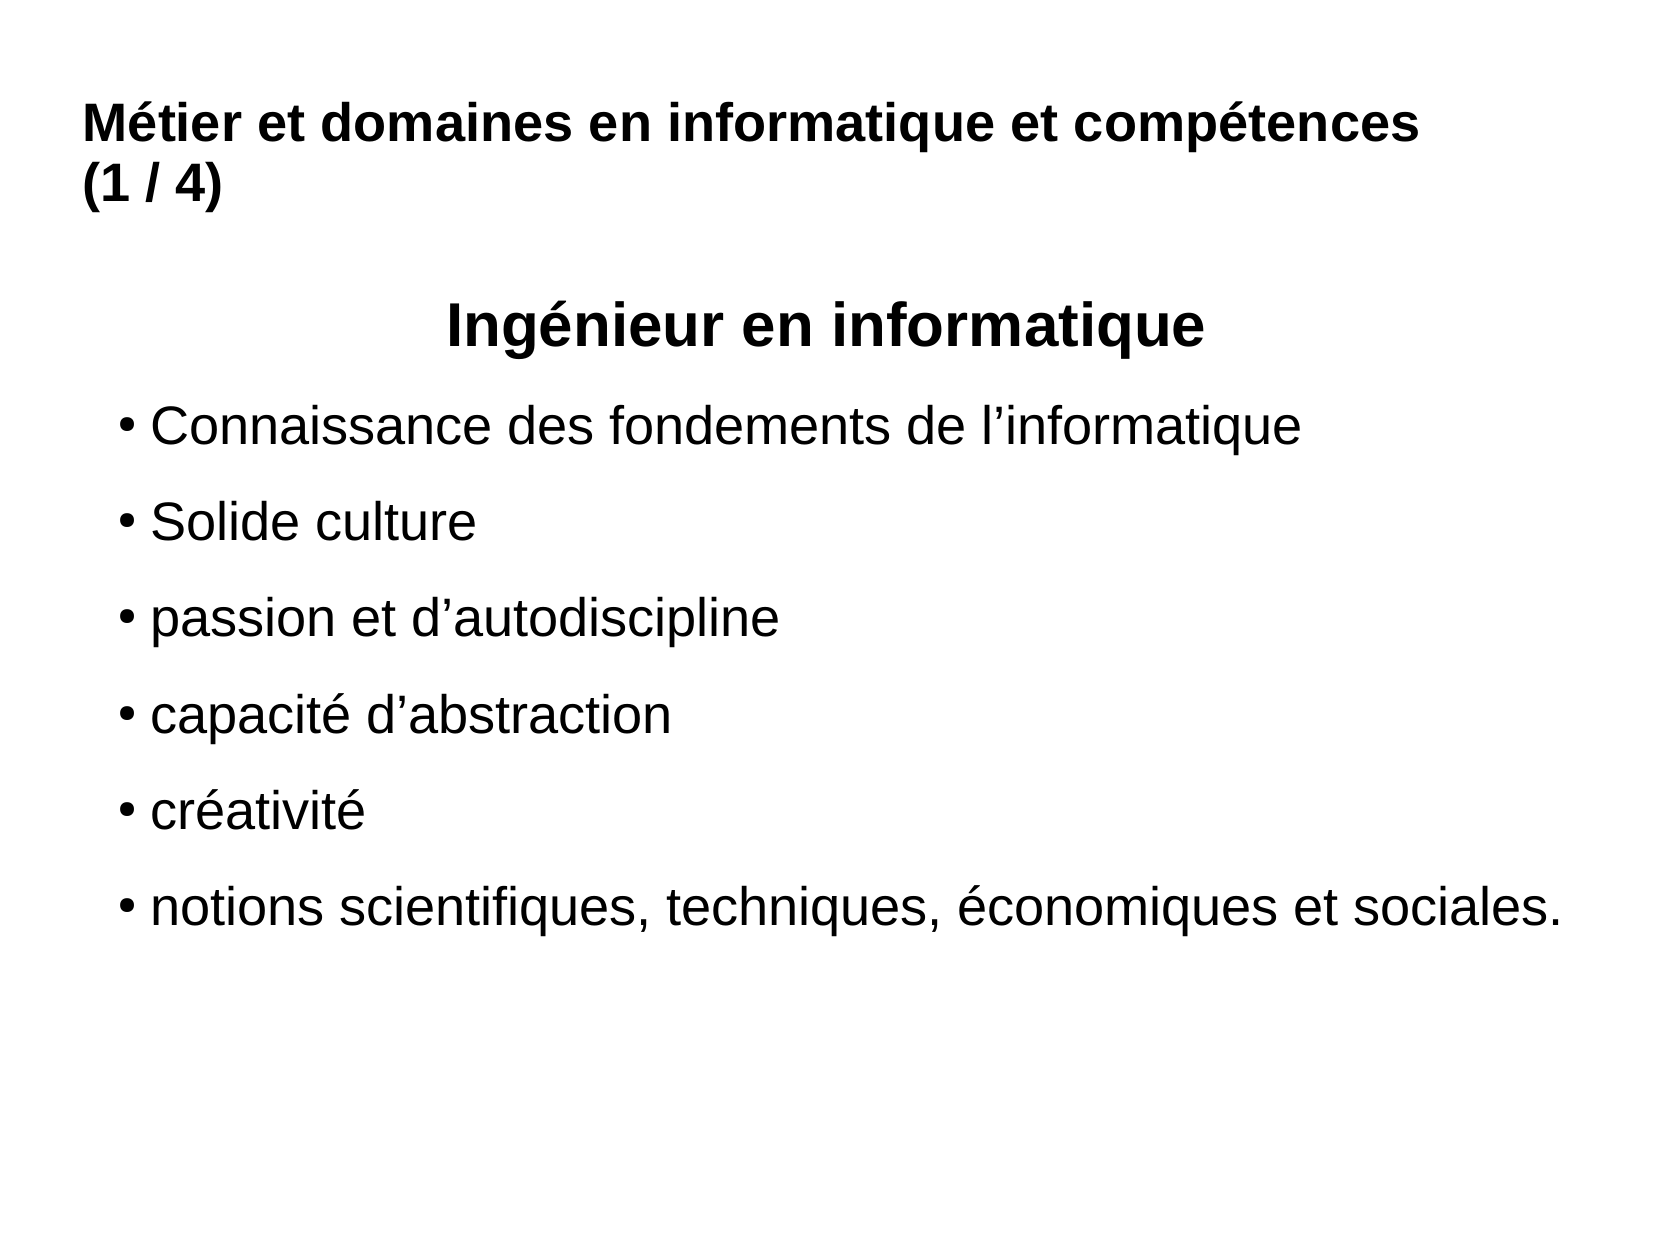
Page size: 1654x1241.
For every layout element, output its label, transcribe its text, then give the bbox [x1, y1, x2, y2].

title Métier et domaines en informatique et compétences (1 / 4) [82, 49, 1571, 257]
list Ingénieur en informatique Connaissance des fondements de l’informatique Solide culture passion et d’autodiscipline capacité d’abstraction créativité notions scientifiques, techniques, économiques et sociales. [82, 290, 1571, 1010]
